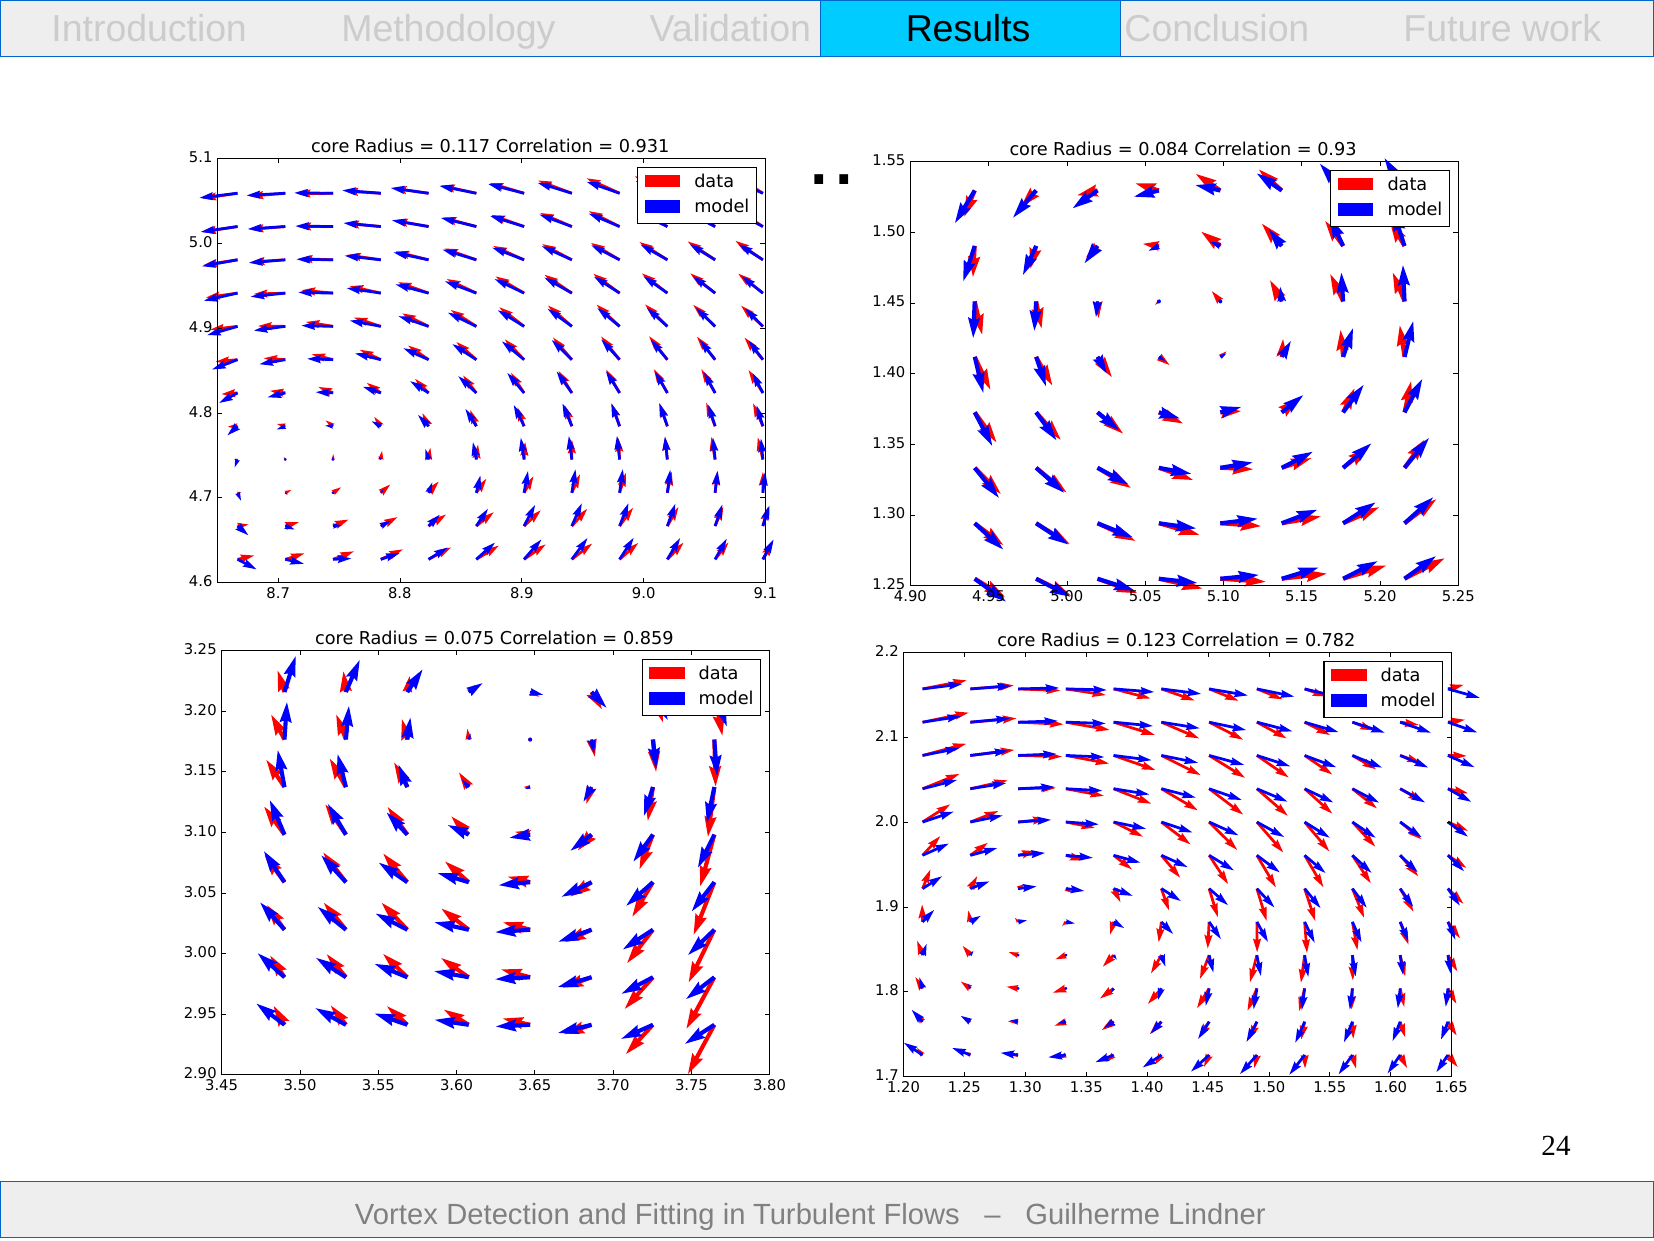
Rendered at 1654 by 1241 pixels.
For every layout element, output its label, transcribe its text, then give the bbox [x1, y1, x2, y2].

text_box [0, 1181, 1654, 1238]
chart [861, 128, 1474, 615]
title ... [82, 57, 1571, 257]
chart [855, 619, 1481, 1109]
text_box Vortex Detection and Fitting in Turbulent Flows – Guilherme Lindner [340, 1190, 1314, 1241]
chart [181, 128, 789, 615]
chart [177, 617, 793, 1111]
text_box Introduction Methodology Validation Results Conclusion Future work [0, 0, 1654, 57]
